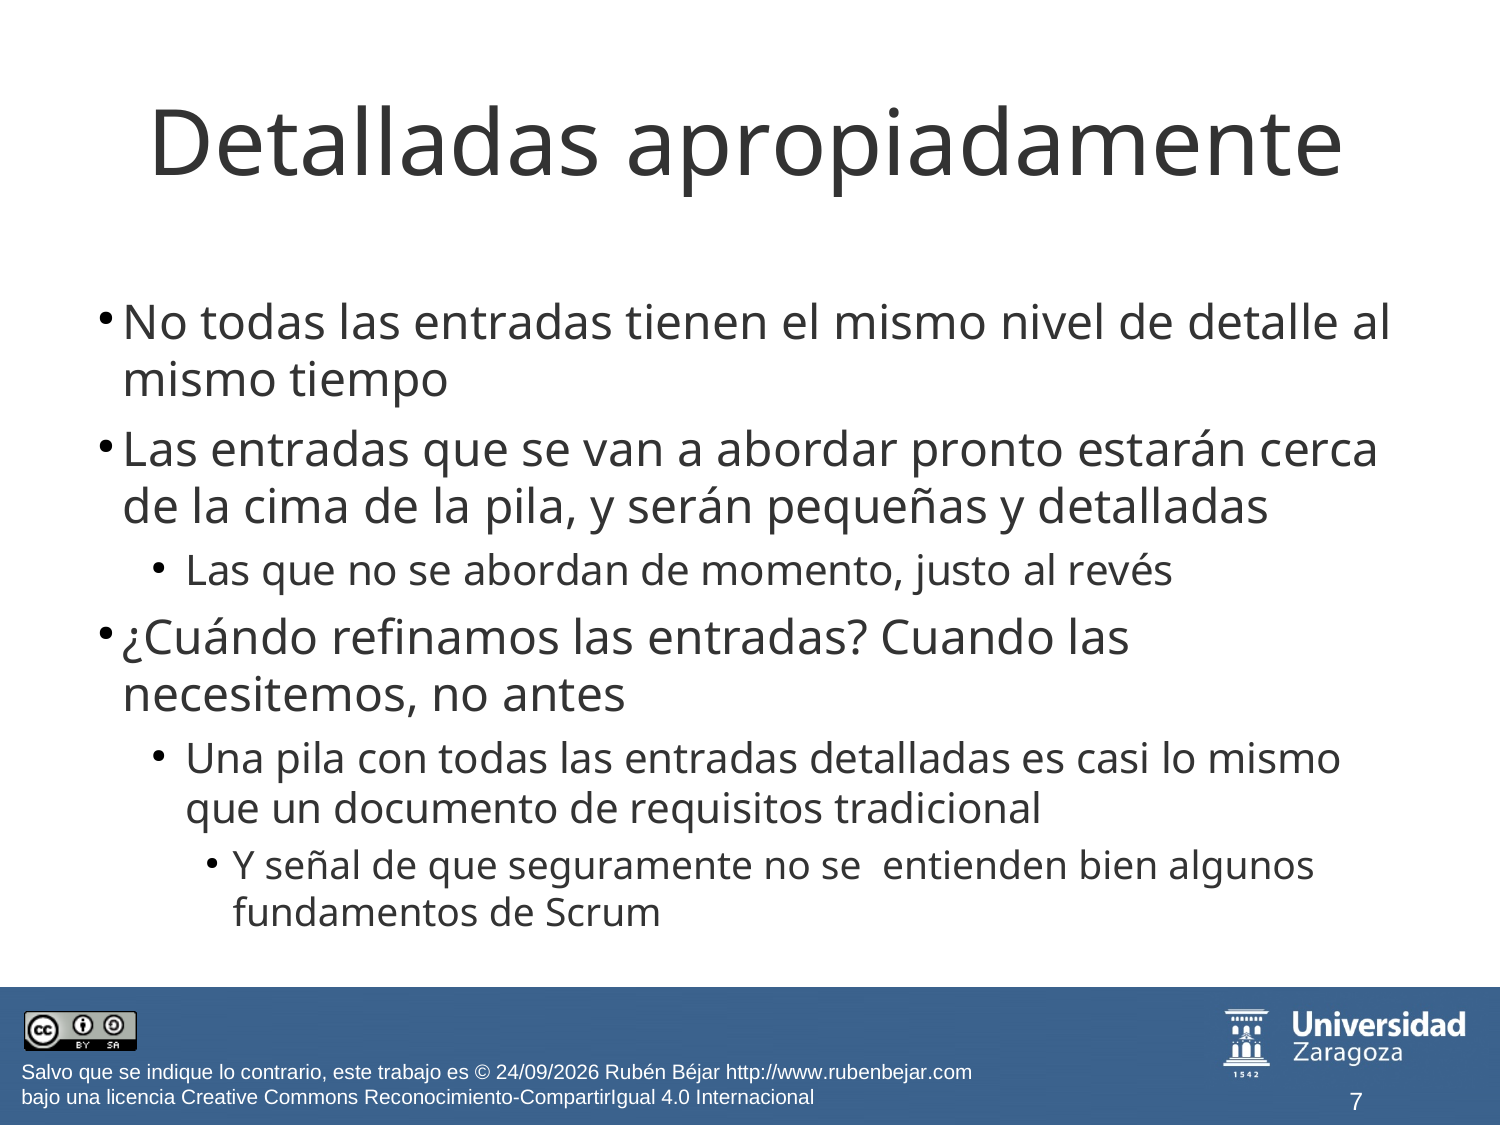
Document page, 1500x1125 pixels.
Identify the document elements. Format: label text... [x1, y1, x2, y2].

title Detalladas apropiadamente [74, 21, 1420, 257]
picture [0, 987, 1500, 1125]
list No todas las entradas tienen el mismo nivel de detalle al mismo tiempo Las entradas que se van a abordar pronto estarán cerca de la cima de la pila, y serán pequeñas y detalladas Las que no se abordan de momento, justo al revés ¿Cuándo refinamos las entradas? Cuando las necesitemos, no antes Una pila con todas las entradas detalladas es casi lo mismo que un documento de requisitos tradicional Y señal de que seguramente no se entienden bien algunos fundamentos de Scrum [82, 283, 1418, 957]
